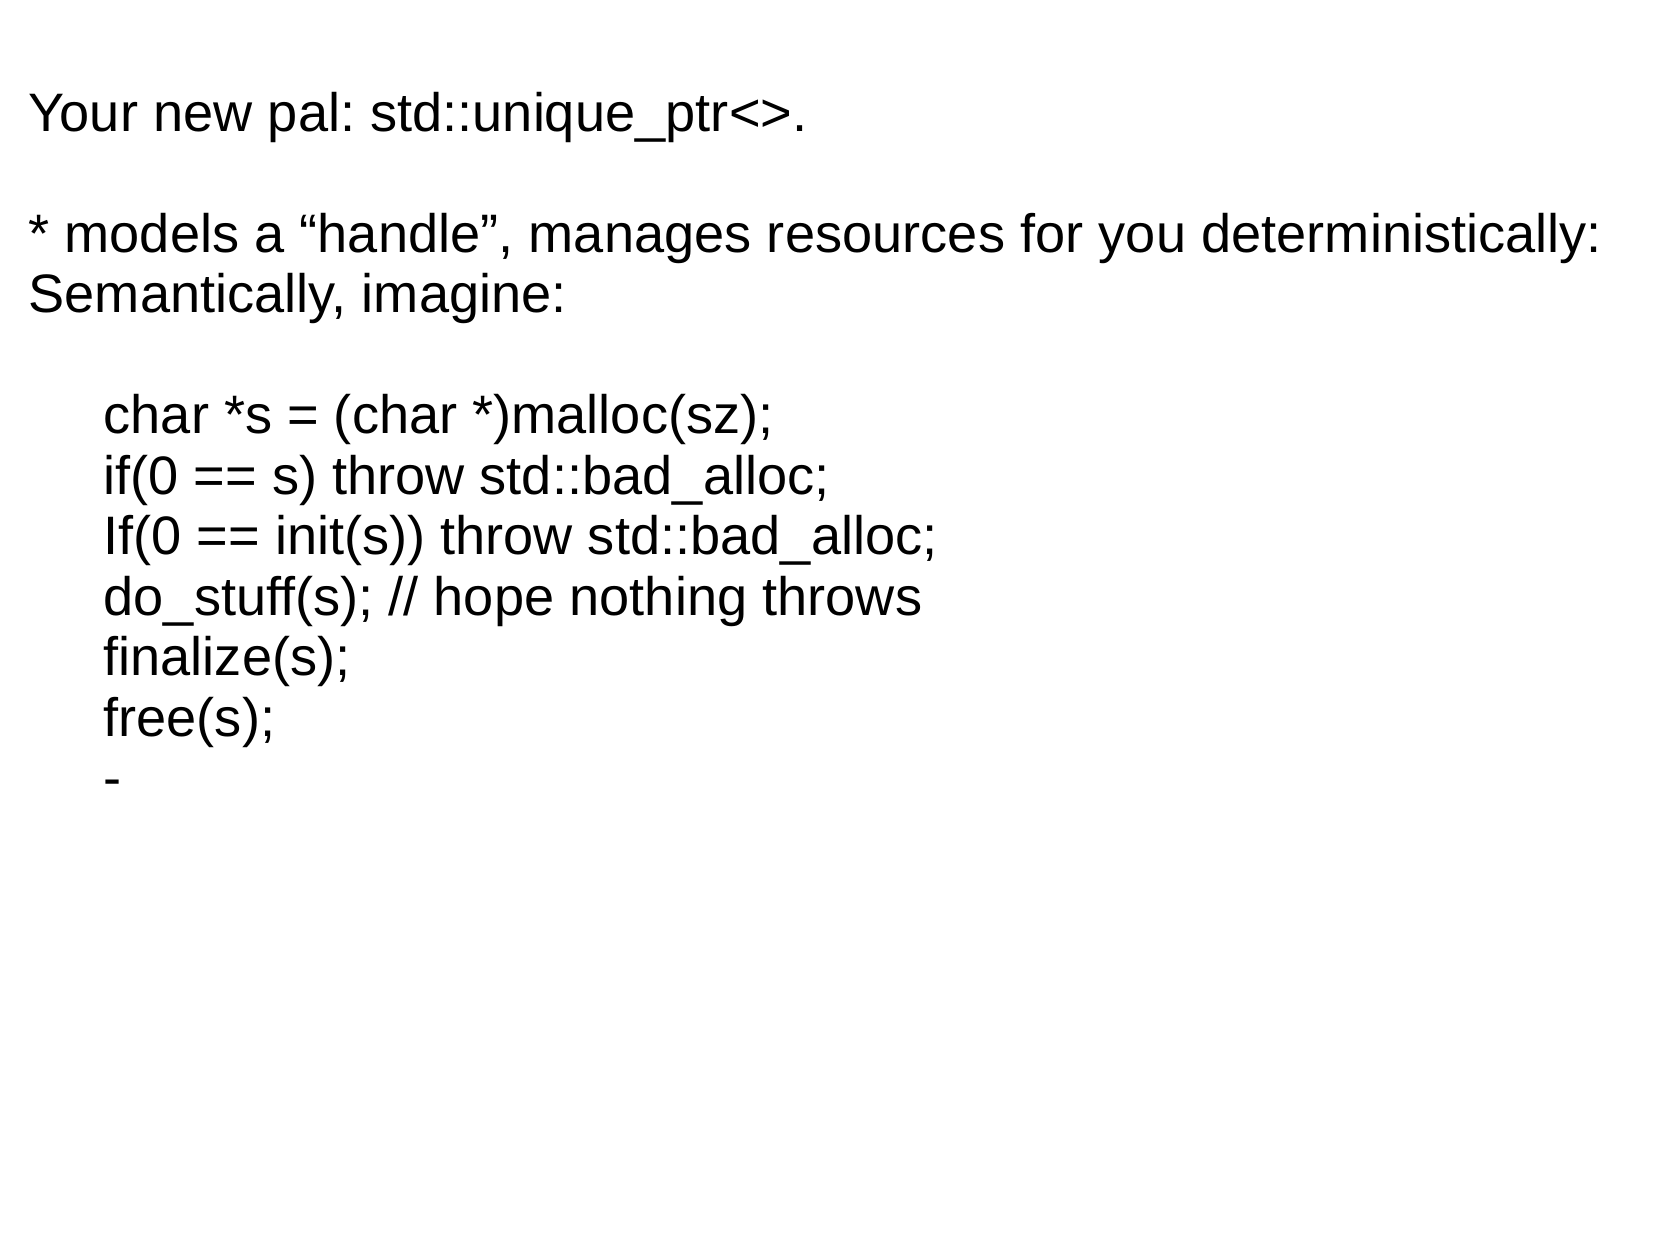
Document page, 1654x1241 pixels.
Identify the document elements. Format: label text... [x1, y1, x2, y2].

text_box Your new pal: std::unique_ptr<>. * models a “handle”, manages resources for you deterministically: Semantically, imagine: char *s = (char *)malloc(sz); if(0 == s) throw std::bad_alloc; If(0 == init(s)) throw std::bad_alloc; do_stuff(s); // hope nothing throws finalize(s); free(s); - [13, 74, 1619, 816]
